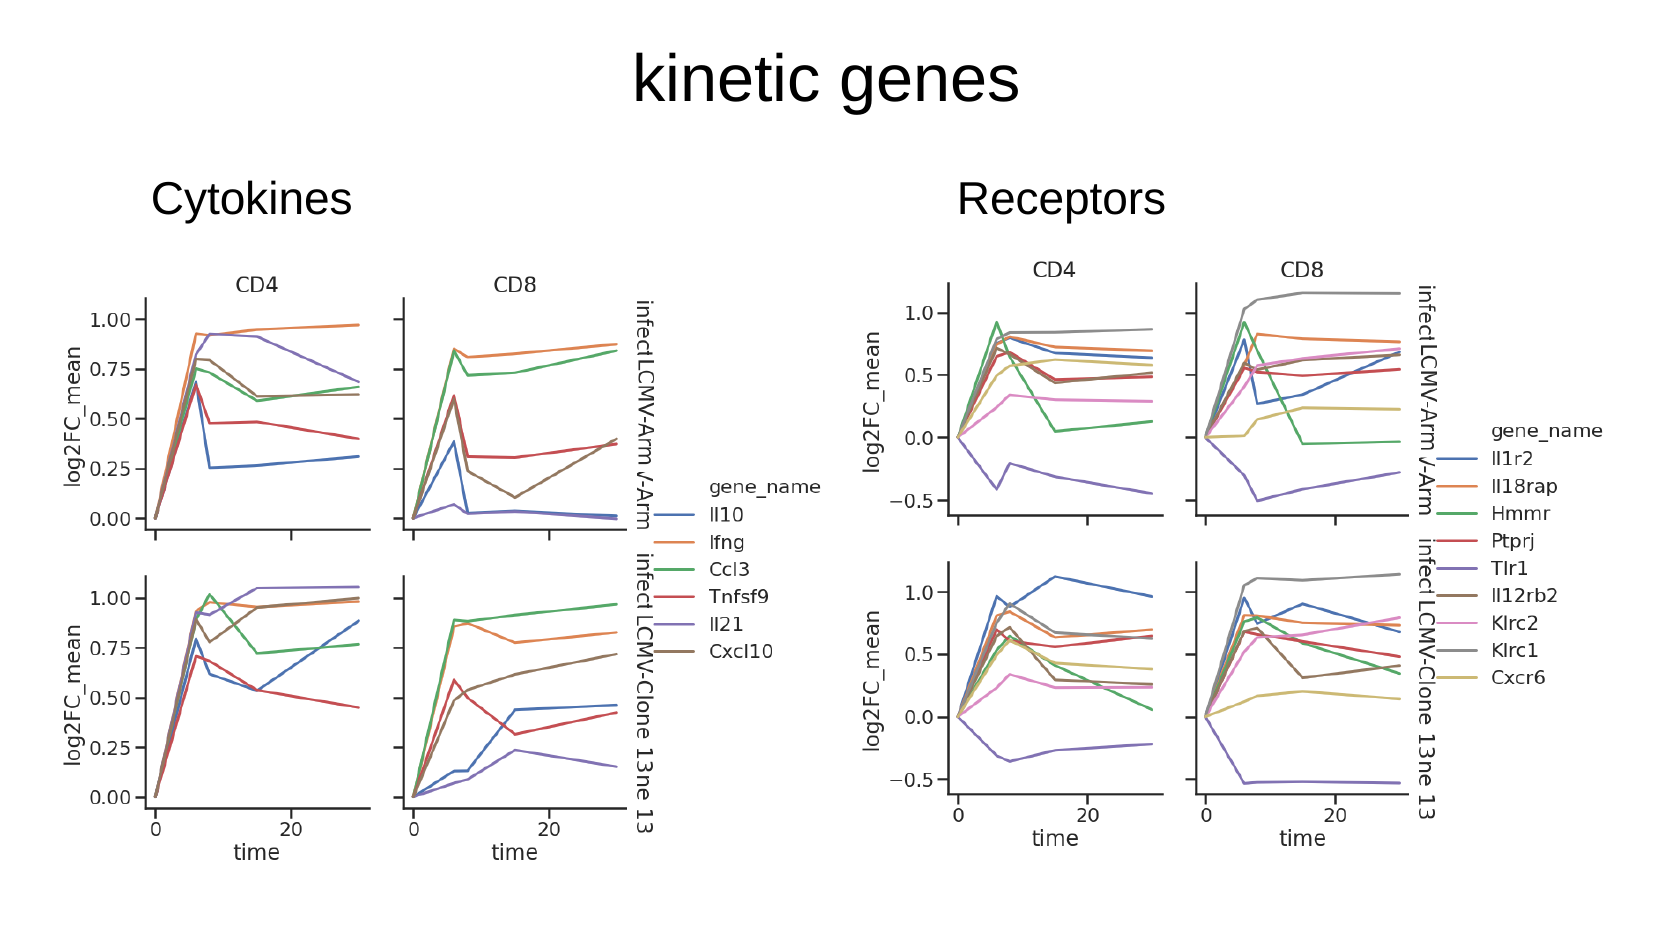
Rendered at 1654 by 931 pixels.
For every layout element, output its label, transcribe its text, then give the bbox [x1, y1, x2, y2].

picture [855, 254, 1621, 856]
picture [56, 269, 838, 871]
title kinetic genes [82, 37, 1571, 121]
list Cytokines Receptors [101, 172, 1591, 226]
